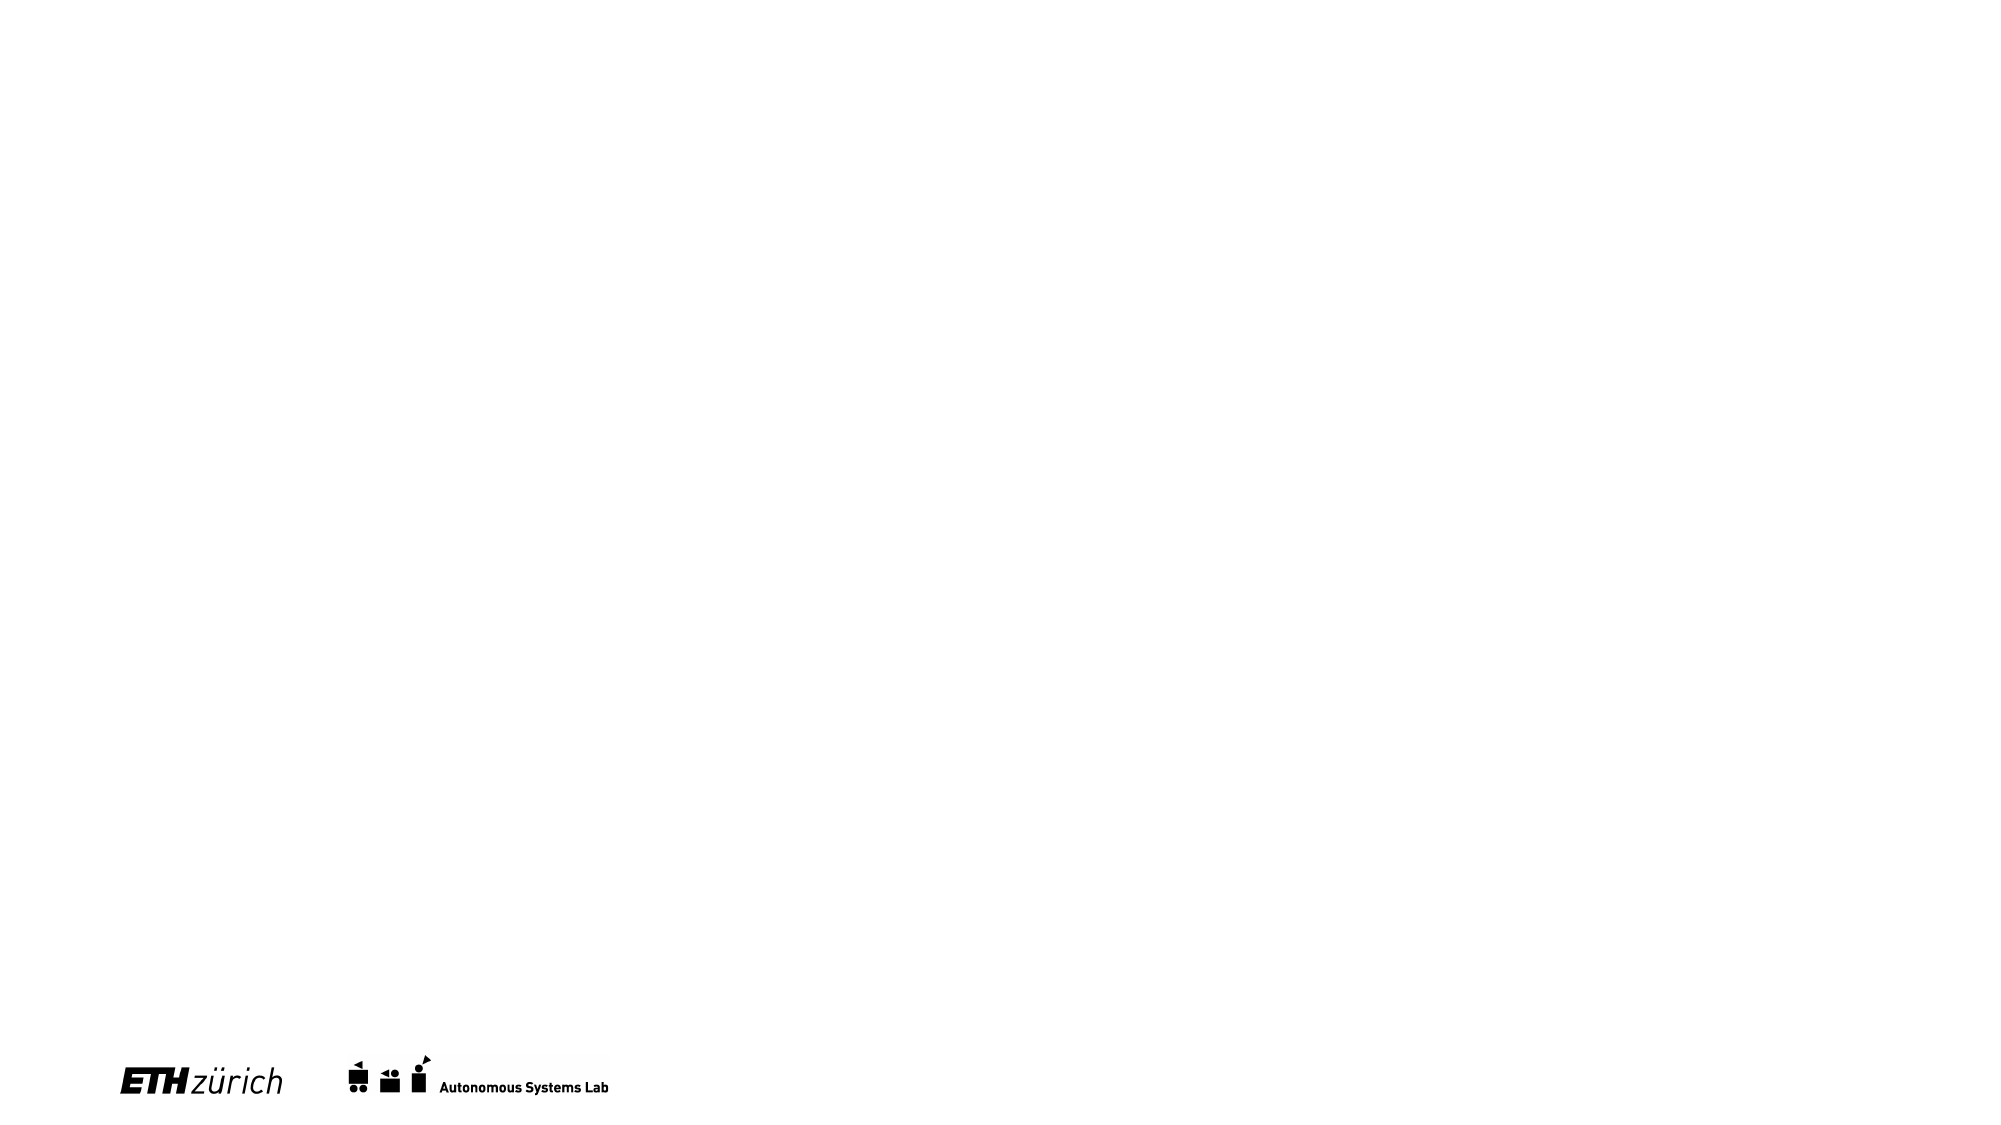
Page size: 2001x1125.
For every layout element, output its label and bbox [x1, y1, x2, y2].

picture [120, 1067, 282, 1094]
